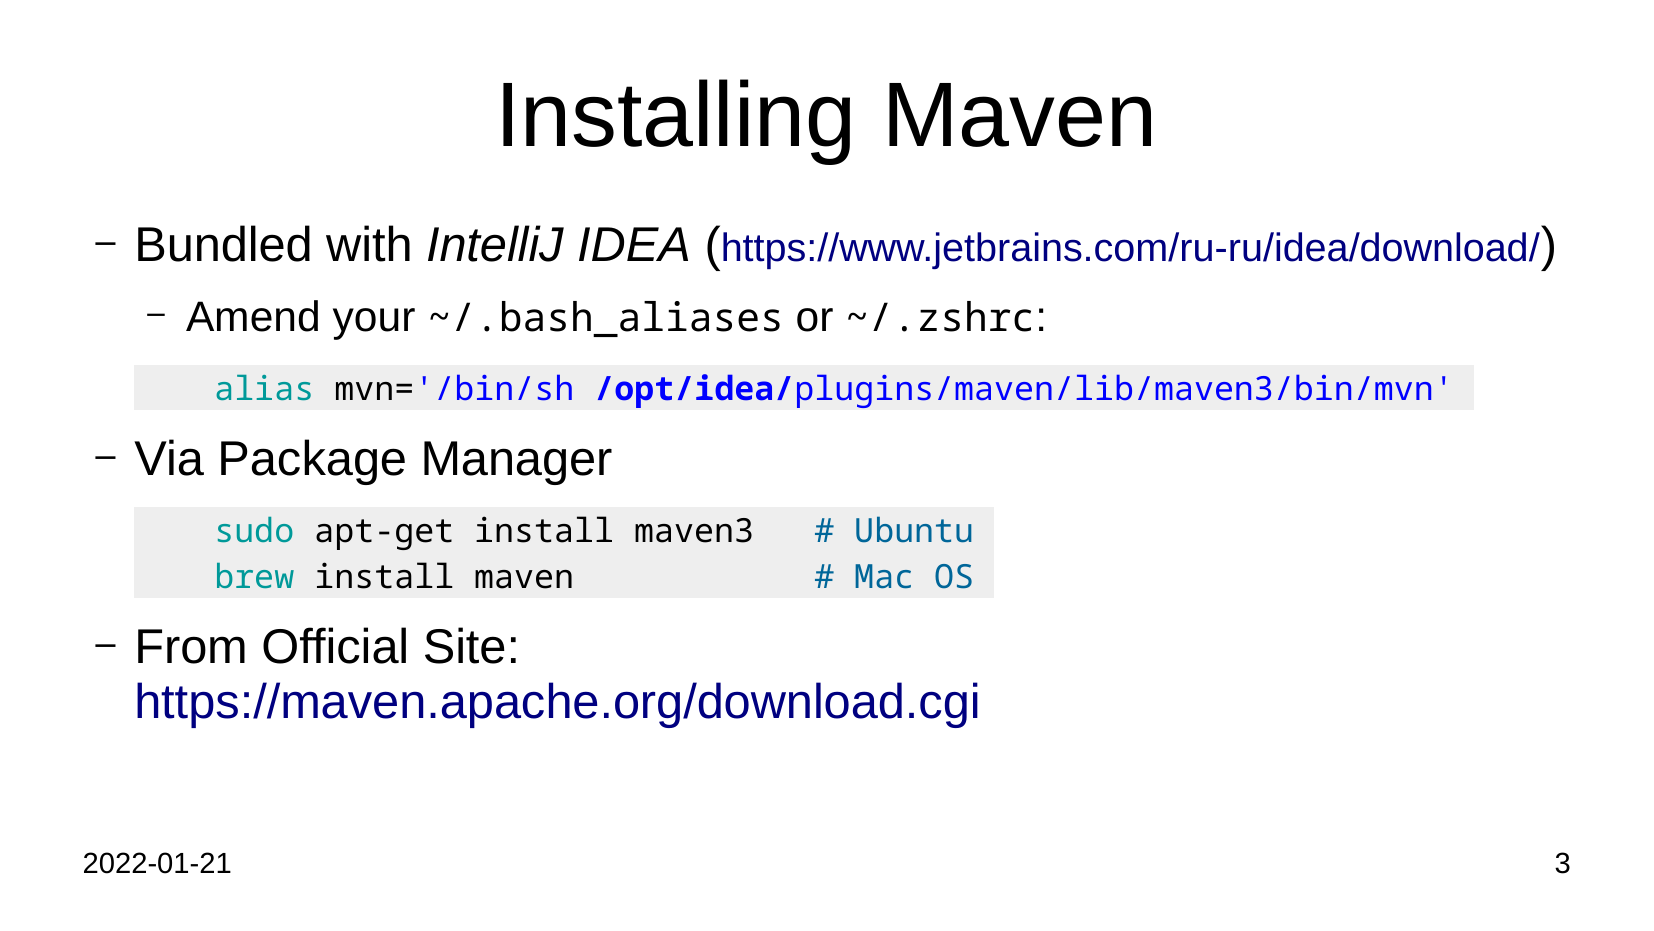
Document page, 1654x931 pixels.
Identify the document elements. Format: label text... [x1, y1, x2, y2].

title Installing Maven [82, 37, 1571, 193]
list Bundled with IntelliJ IDEA (https://www.jetbrains.com/ru-ru/idea/download/) Amend your ~/.bash_aliases or ~/.zshrc: alias mvn='/bin/sh /opt/idea/plugins/maven/lib/maven3/bin/mvn' Via Package Manager sudo apt-get install maven3 # Ubuntu brew install maven # Mac OS From Official Site: https://maven.apache.org/download.cgi [82, 217, 1571, 758]
